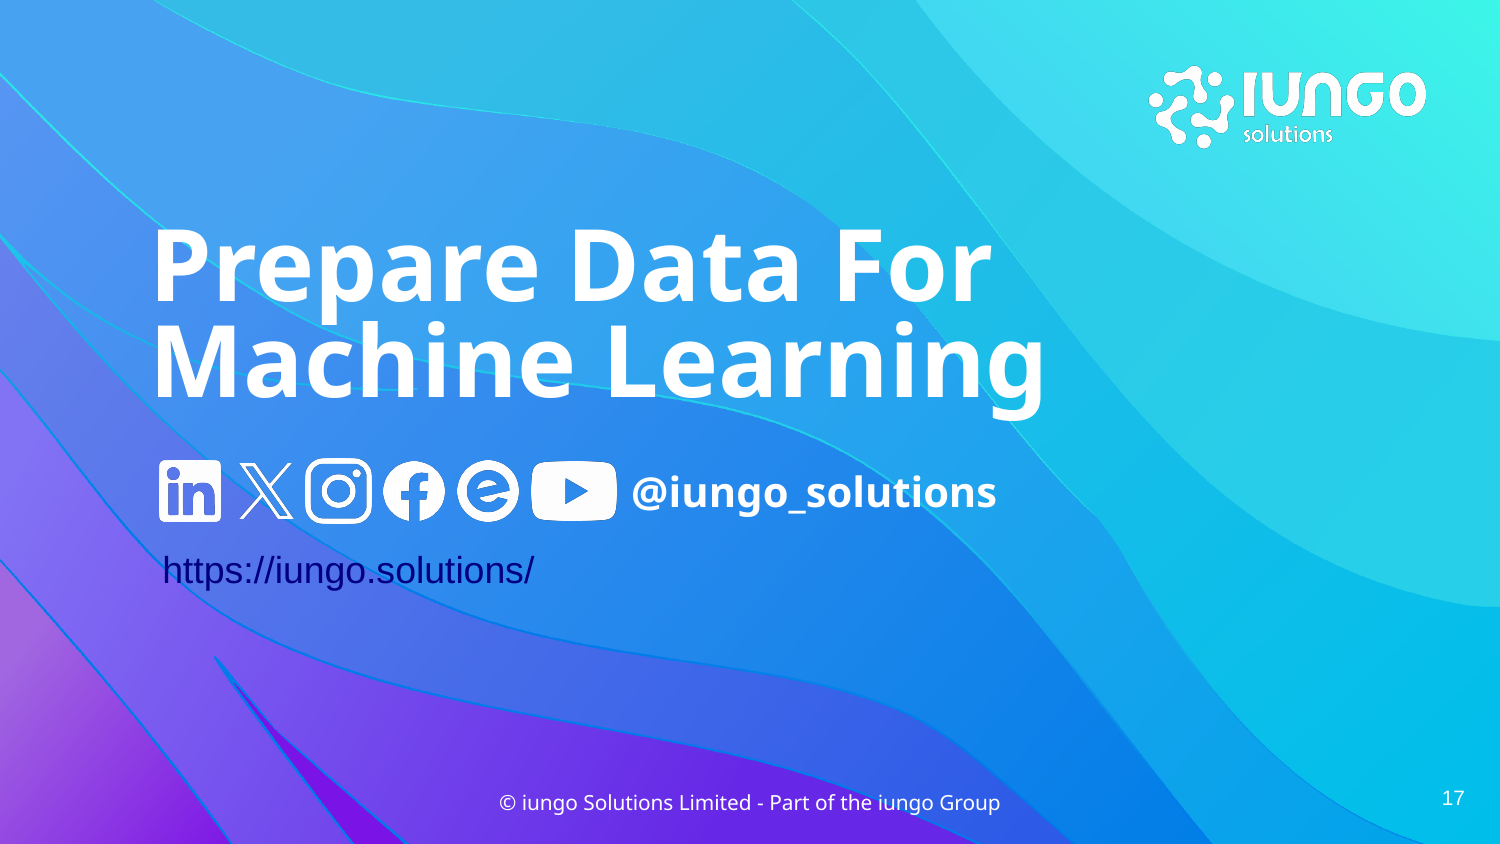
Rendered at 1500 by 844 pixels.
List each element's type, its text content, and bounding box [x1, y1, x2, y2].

slide_number <number> [1389, 764, 1480, 830]
title Prepare Data For Machine Learning [134, 122, 1344, 432]
picture [0, 0, 1500, 844]
